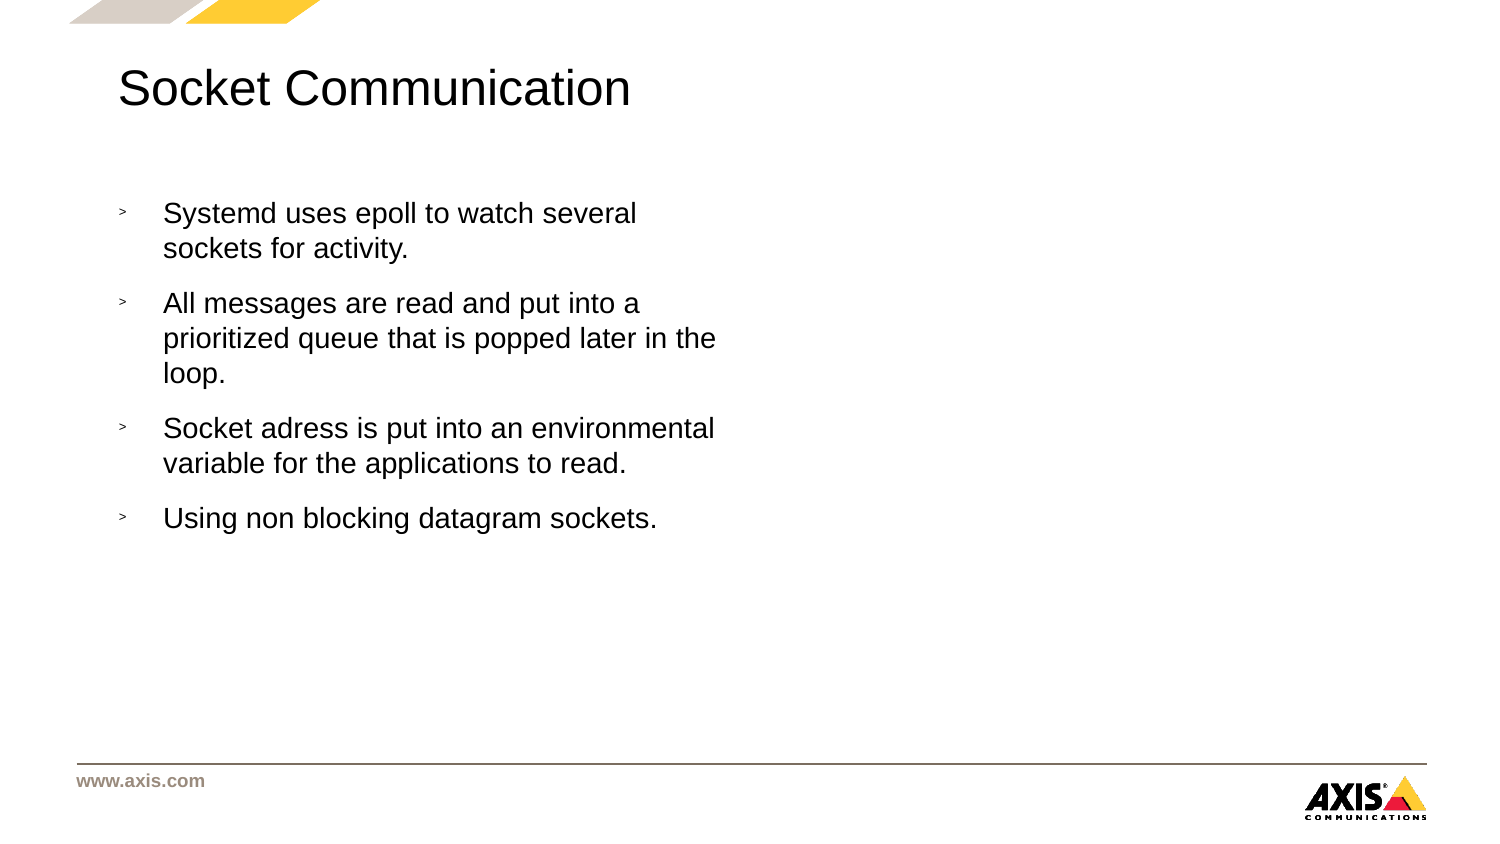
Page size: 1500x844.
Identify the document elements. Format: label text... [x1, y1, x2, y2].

title Socket Communication [103, 47, 1461, 108]
list Systemd uses epoll to watch several sockets for activity. All messages are read and put into a prioritized queue that is popped later in the loop. Socket adress is put into an environmental variable for the applications to read. Using non blocking datagram sockets. [103, 187, 751, 674]
picture [1305, 776, 1426, 820]
